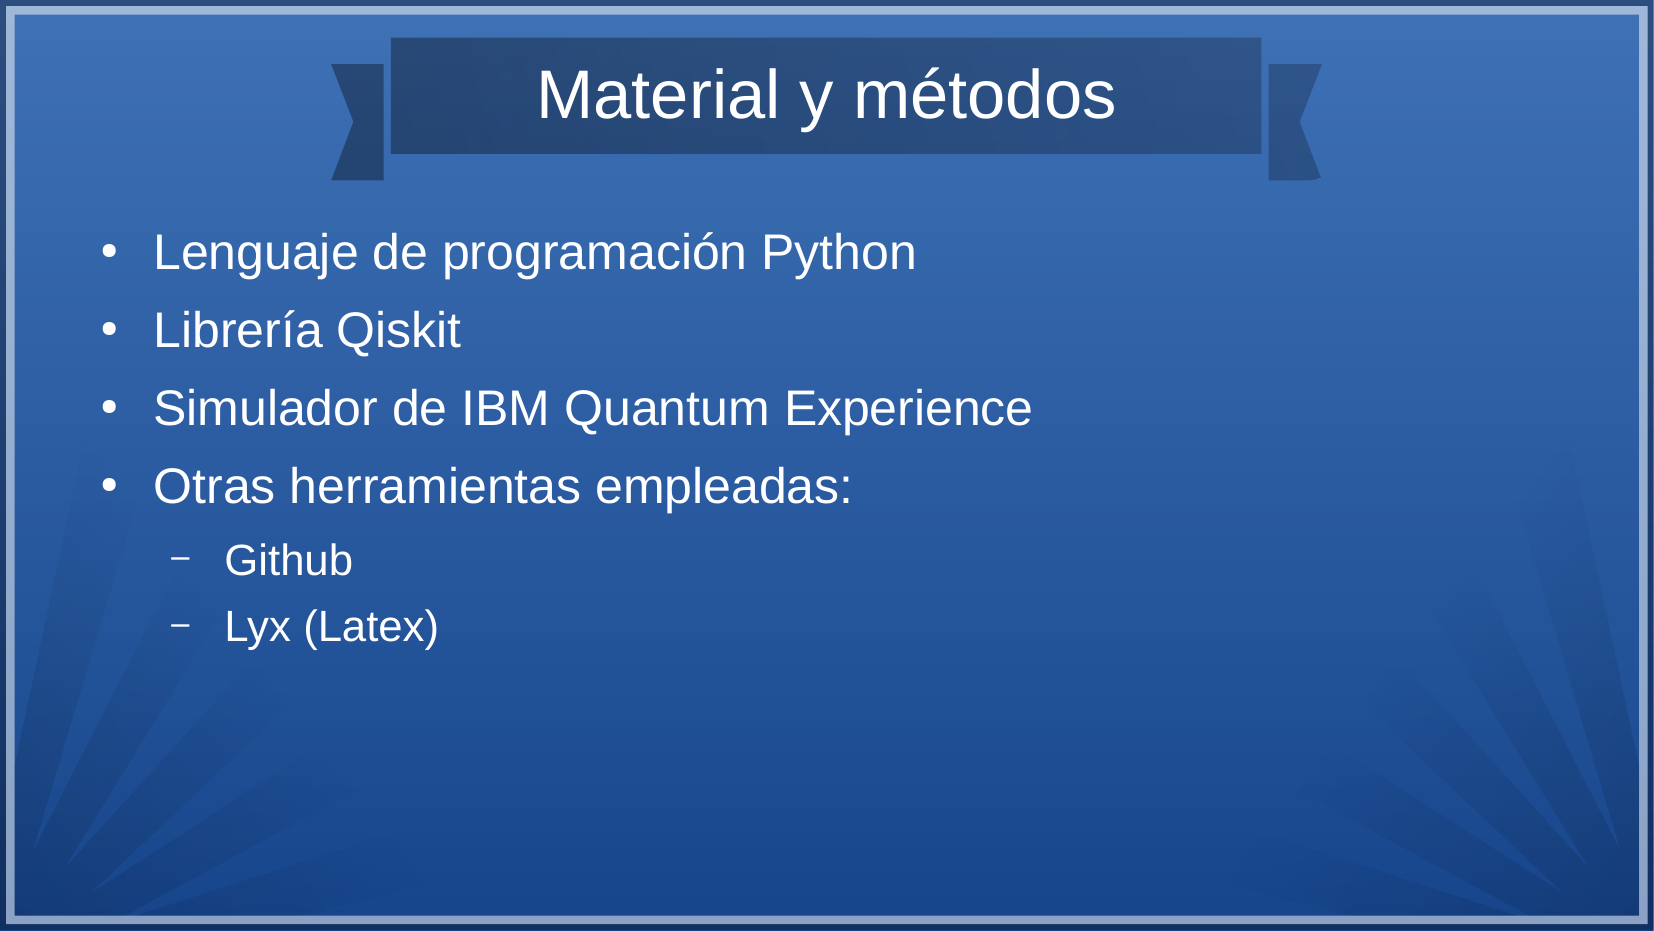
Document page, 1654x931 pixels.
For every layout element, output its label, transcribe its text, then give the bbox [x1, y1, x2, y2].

title Material y métodos [389, 35, 1264, 154]
list Lenguaje de programación Python Librería Qiskit Simulador de IBM Quantum Experience Otras herramientas empleadas: Github Lyx (Latex) [82, 224, 1571, 848]
